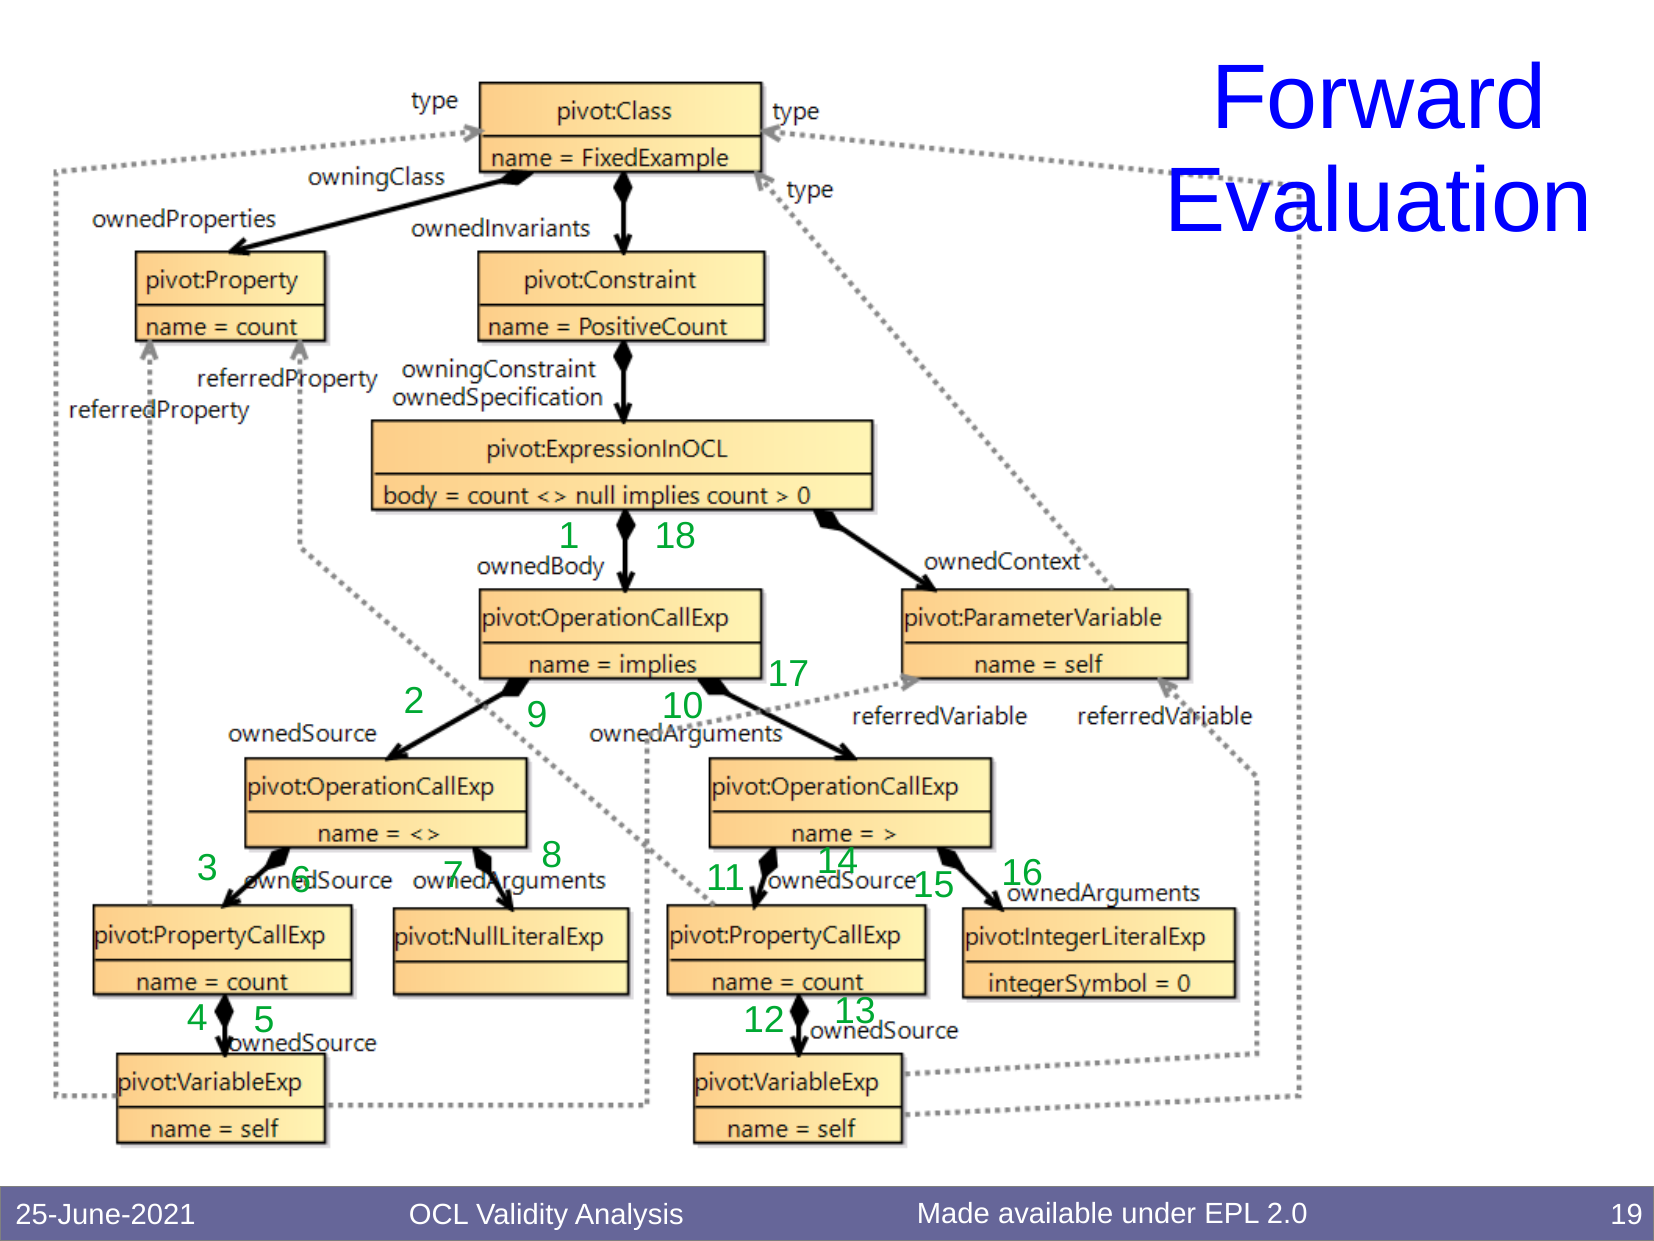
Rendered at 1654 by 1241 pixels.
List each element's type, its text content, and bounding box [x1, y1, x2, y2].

text_box 4 [172, 989, 249, 1046]
text_box 2 [388, 671, 466, 729]
text_box 7 [428, 846, 505, 904]
text_box 13 [819, 981, 896, 1039]
text_box 1 [543, 506, 621, 569]
title Forward Evaluation [942, 45, 1654, 251]
text_box 3 [182, 838, 259, 896]
text_box 16 [986, 843, 1063, 901]
text_box 5 [238, 991, 315, 1049]
text_box 8 [526, 826, 603, 884]
text_box 15 [898, 856, 975, 913]
text_box 10 [647, 676, 724, 734]
text_box 14 [802, 831, 879, 889]
text_box 18 [639, 506, 717, 564]
text_box 6 [275, 851, 352, 908]
text_box 9 [511, 686, 589, 744]
text_box 12 [728, 991, 805, 1056]
text_box 11 [691, 848, 768, 906]
picture [46, 71, 1311, 1153]
text_box 17 [752, 644, 830, 702]
